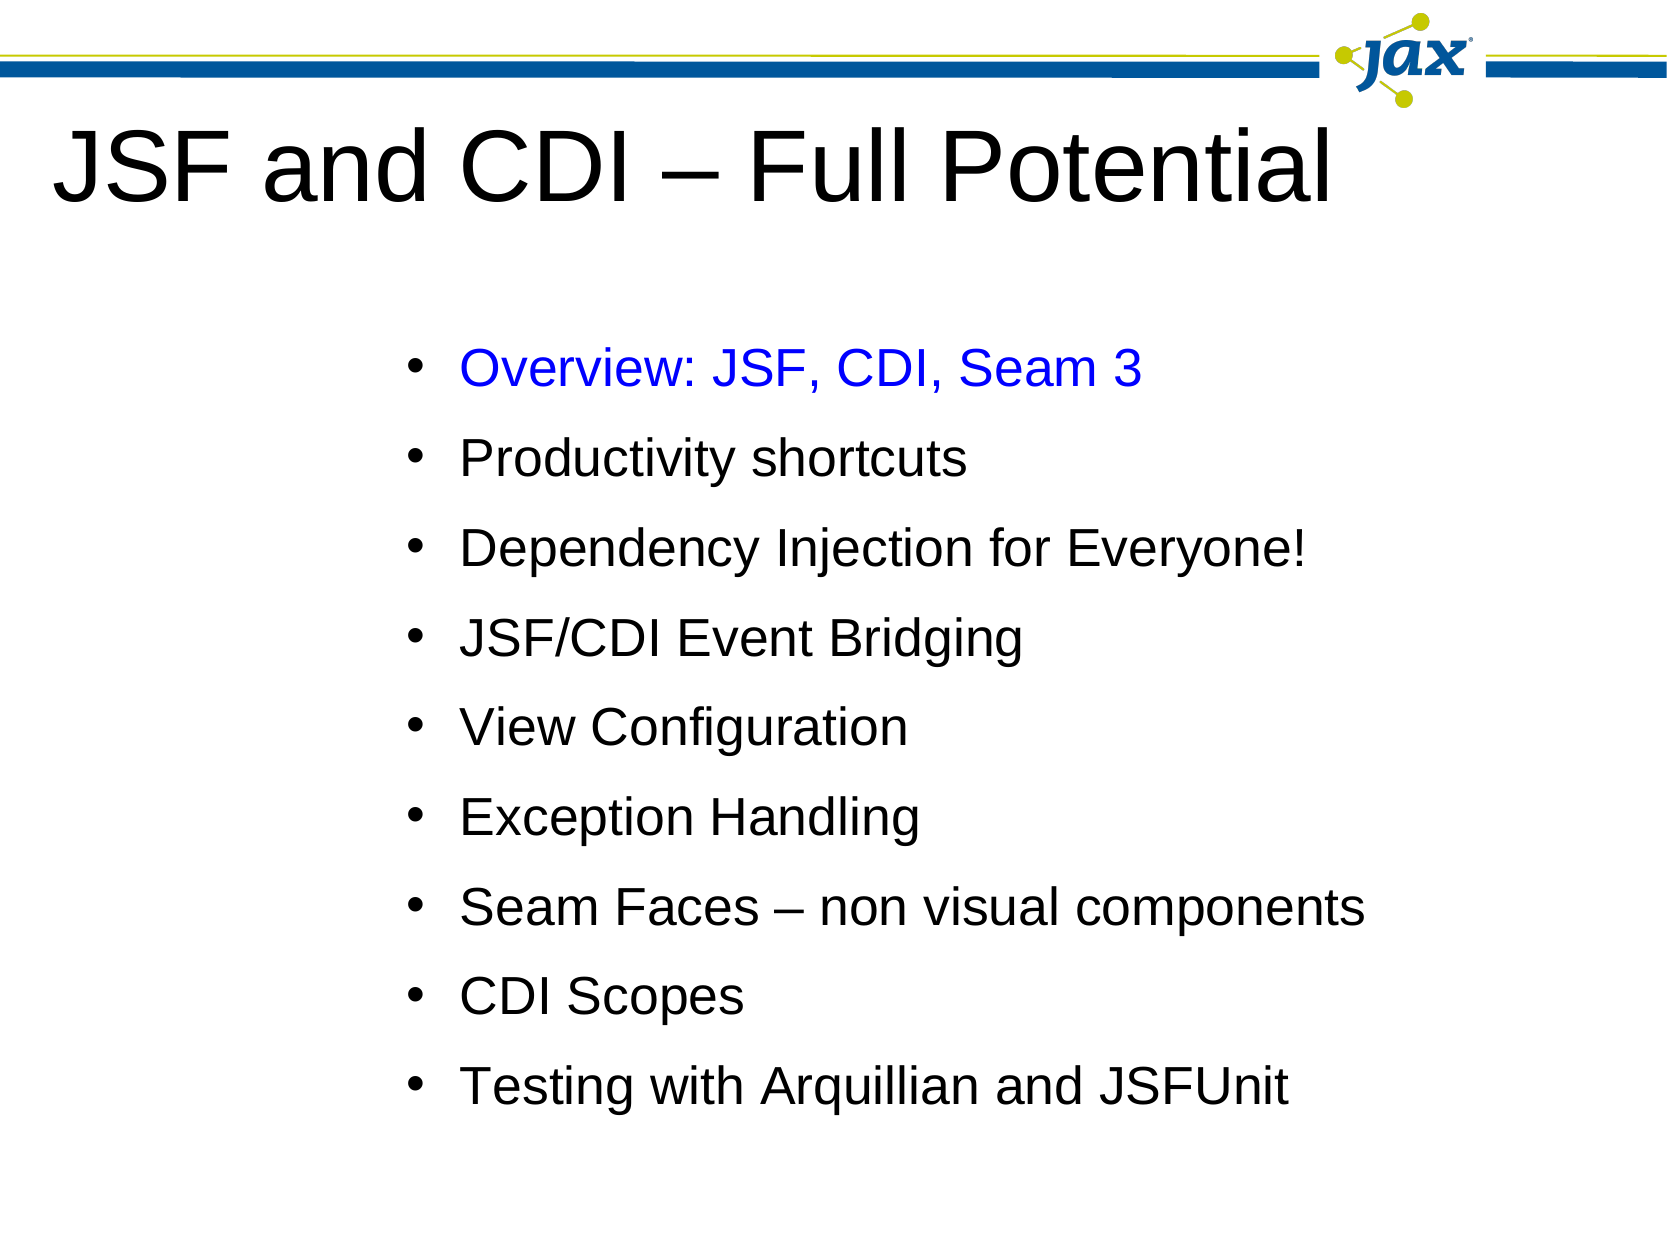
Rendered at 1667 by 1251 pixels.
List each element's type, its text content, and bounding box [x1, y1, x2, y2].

picture [1335, 13, 1473, 91]
title JSF and CDI – Full Potential [37, 91, 1651, 230]
list Overview: JSF, CDI, Seam 3 Productivity shortcuts Dependency Injection for Everyone! JSF/CDI Event Bridging View Configuration Exception Handling Seam Faces – non visual components CDI Scopes Testing with Arquillian and JSFUnit [37, 300, 1613, 1126]
